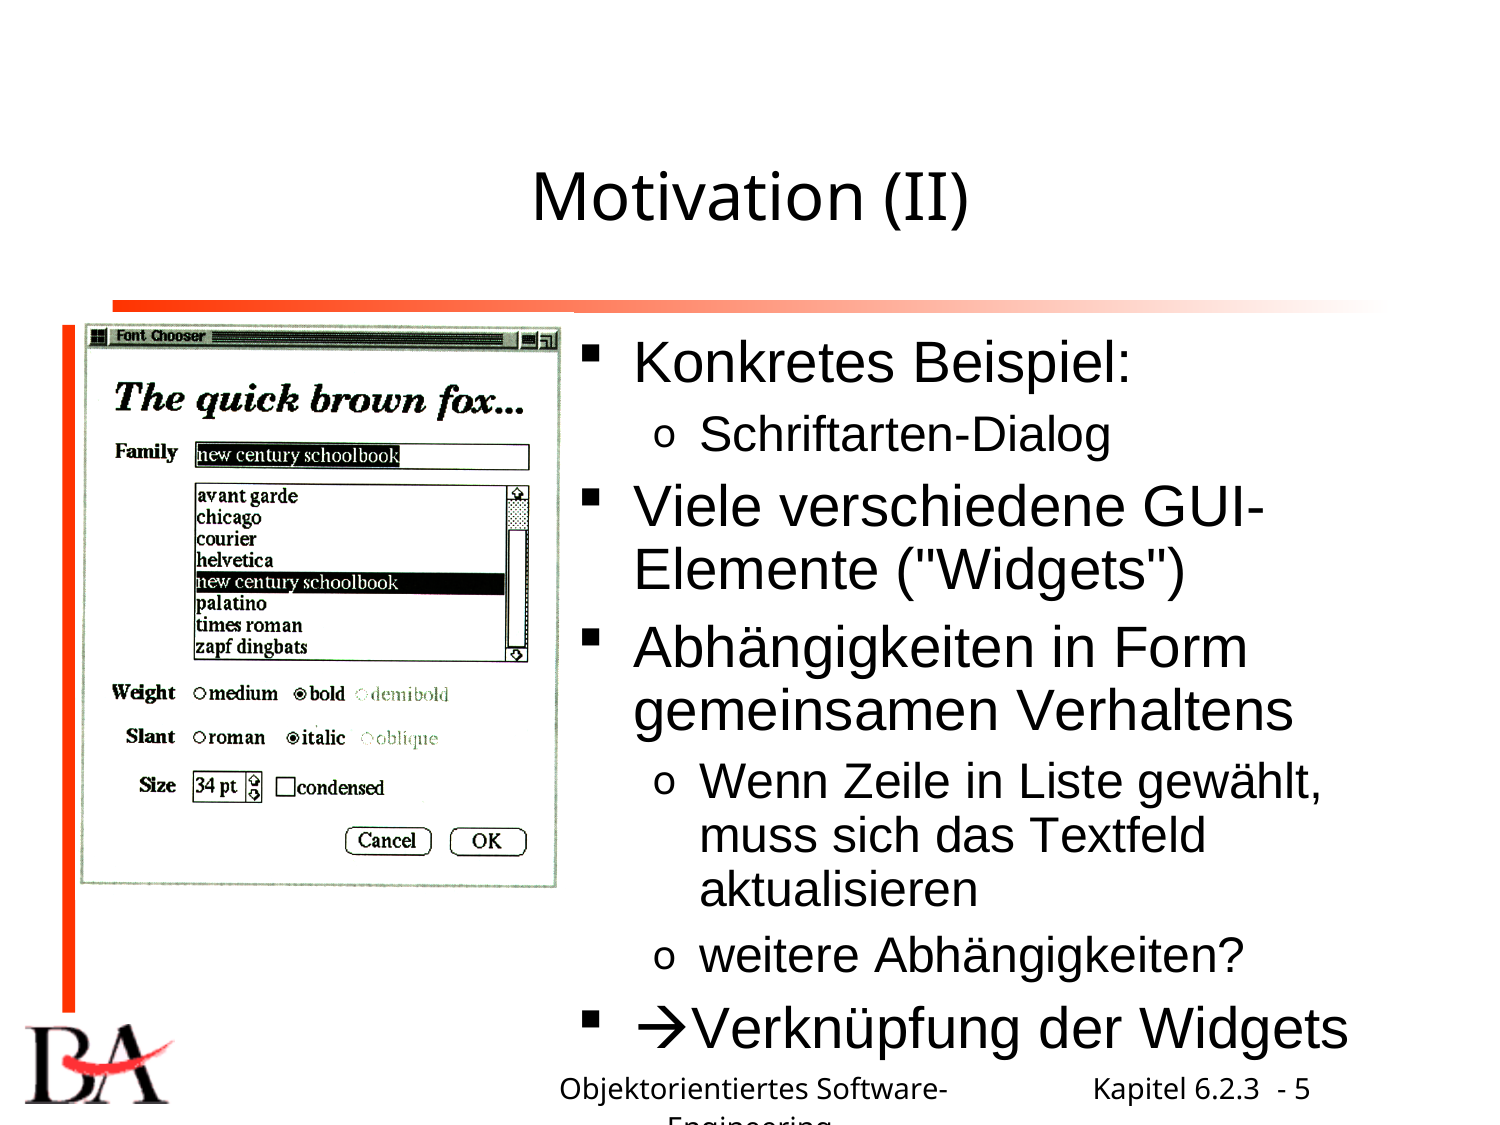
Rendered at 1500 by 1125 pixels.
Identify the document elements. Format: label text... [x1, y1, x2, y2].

list Konkretes Beispiel: Schriftarten-Dialog Viele verschiedene GUI-Elemente ("Widgets") Abhängigkeiten in Form gemeinsamen Verhaltens Wenn Zeile in Liste gewählt, muss sich das Textfeld aktualisieren weitere Abhängigkeiten? Verknüpfung der Widgets [562, 324, 1388, 1069]
picture [24, 1024, 175, 1104]
title Motivation (II) [112, 99, 1388, 288]
picture [75, 312, 574, 901]
